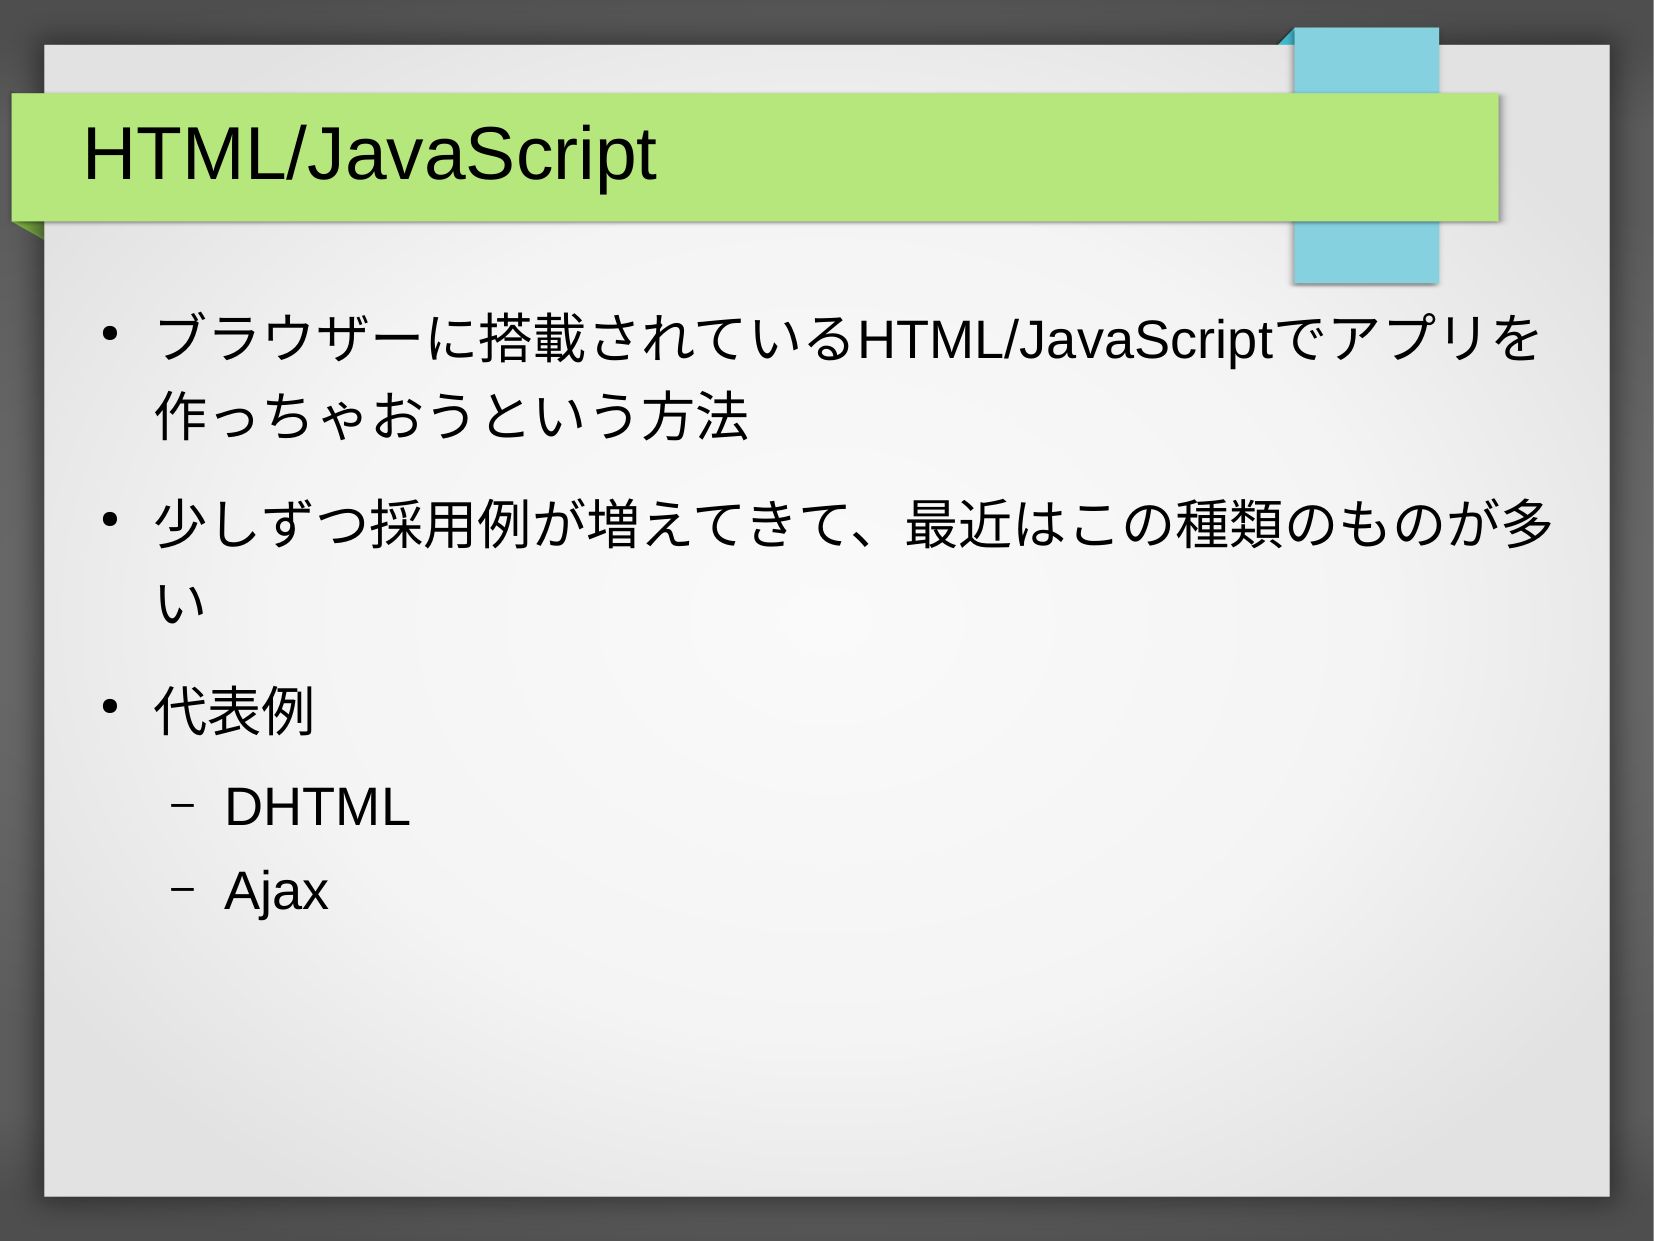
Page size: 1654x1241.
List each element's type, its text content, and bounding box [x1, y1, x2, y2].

list ブラウザーに搭載されているHTML/JavaScriptでアプリを作っちゃおうという方法 少しずつ採用例が増えてきて、最近はこの種類のものが多い 代表例 DHTML Ajax [82, 295, 1571, 1015]
title HTML/JavaScript [82, 94, 1264, 213]
picture [0, 0, 1654, 1241]
